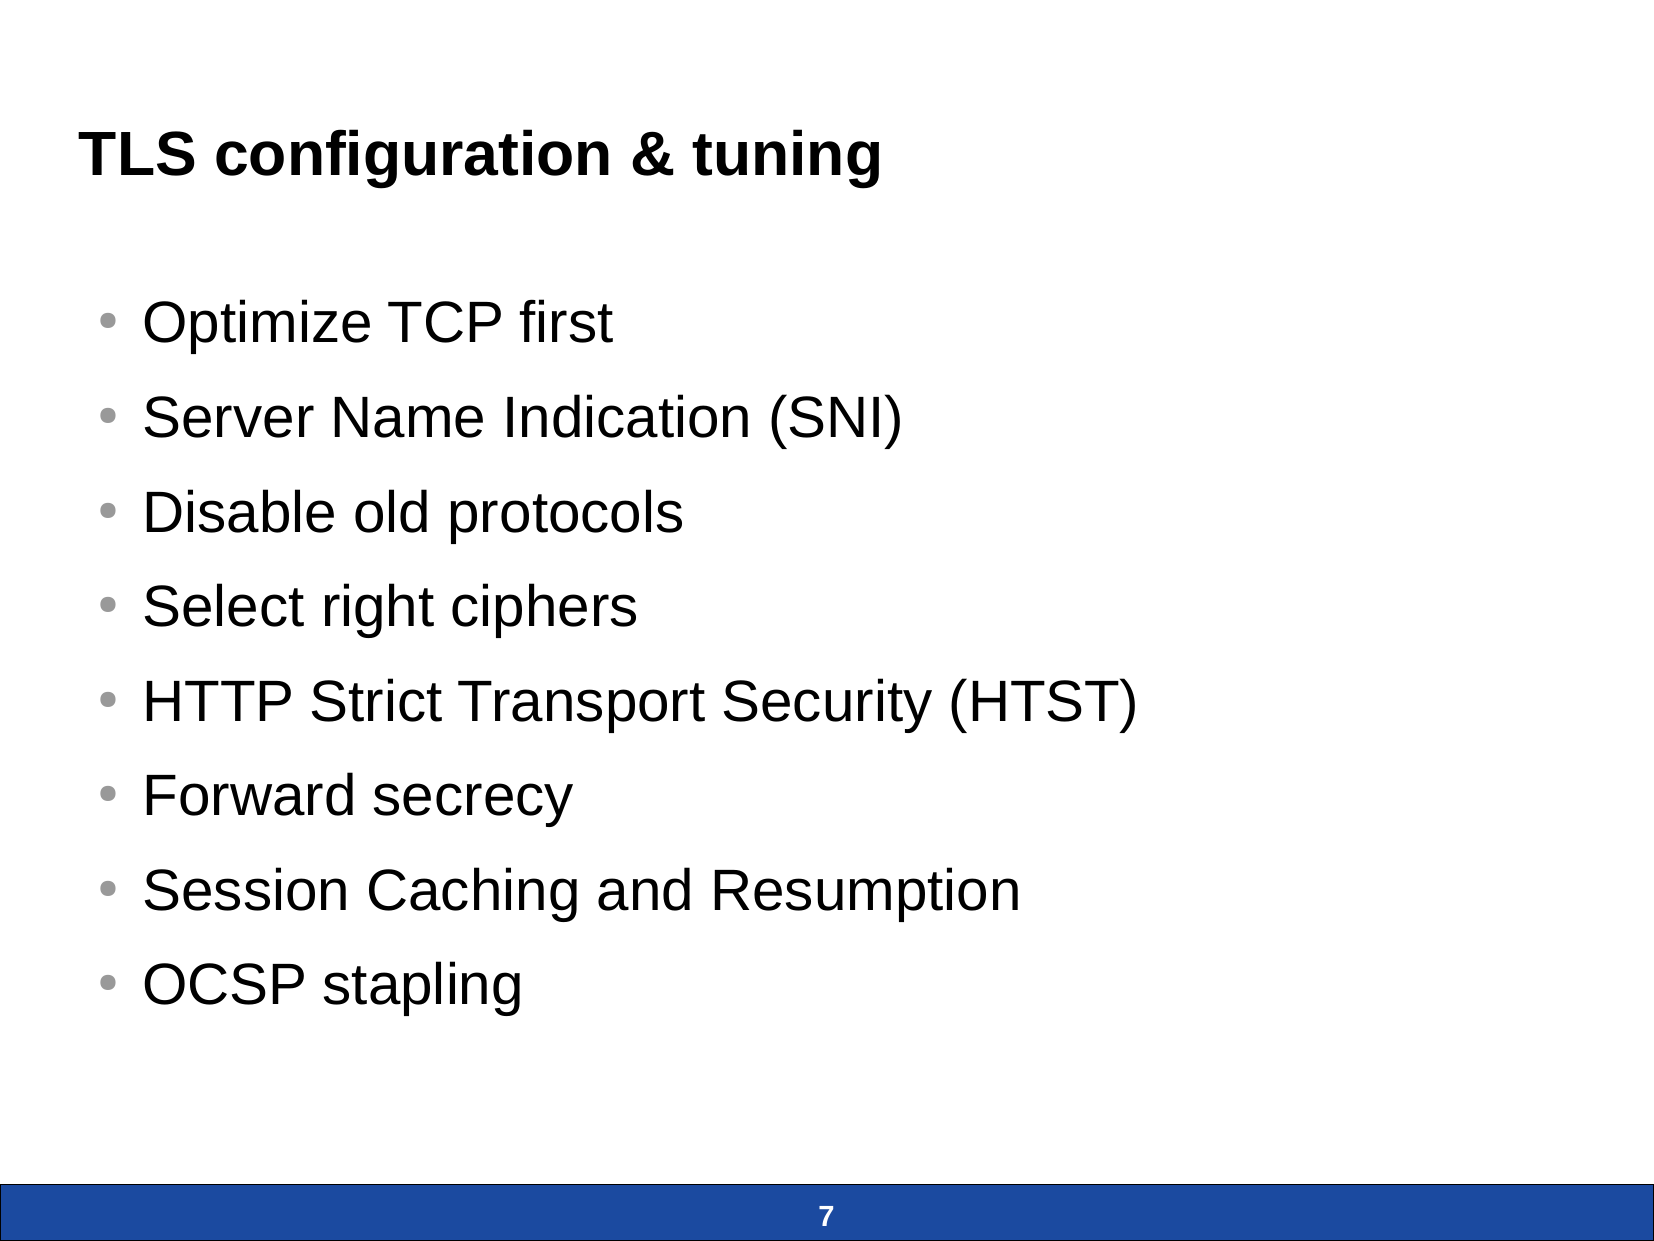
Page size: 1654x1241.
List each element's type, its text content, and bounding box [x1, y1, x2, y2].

title TLS configuration & tuning [78, 50, 1567, 258]
list Optimize TCP first Server Name Indication (SNI) Disable old protocols Select right ciphers HTTP Strict Transport Security (HTST) Forward secrecy Session Caching and Resumption OCSP stapling [82, 290, 1571, 1112]
